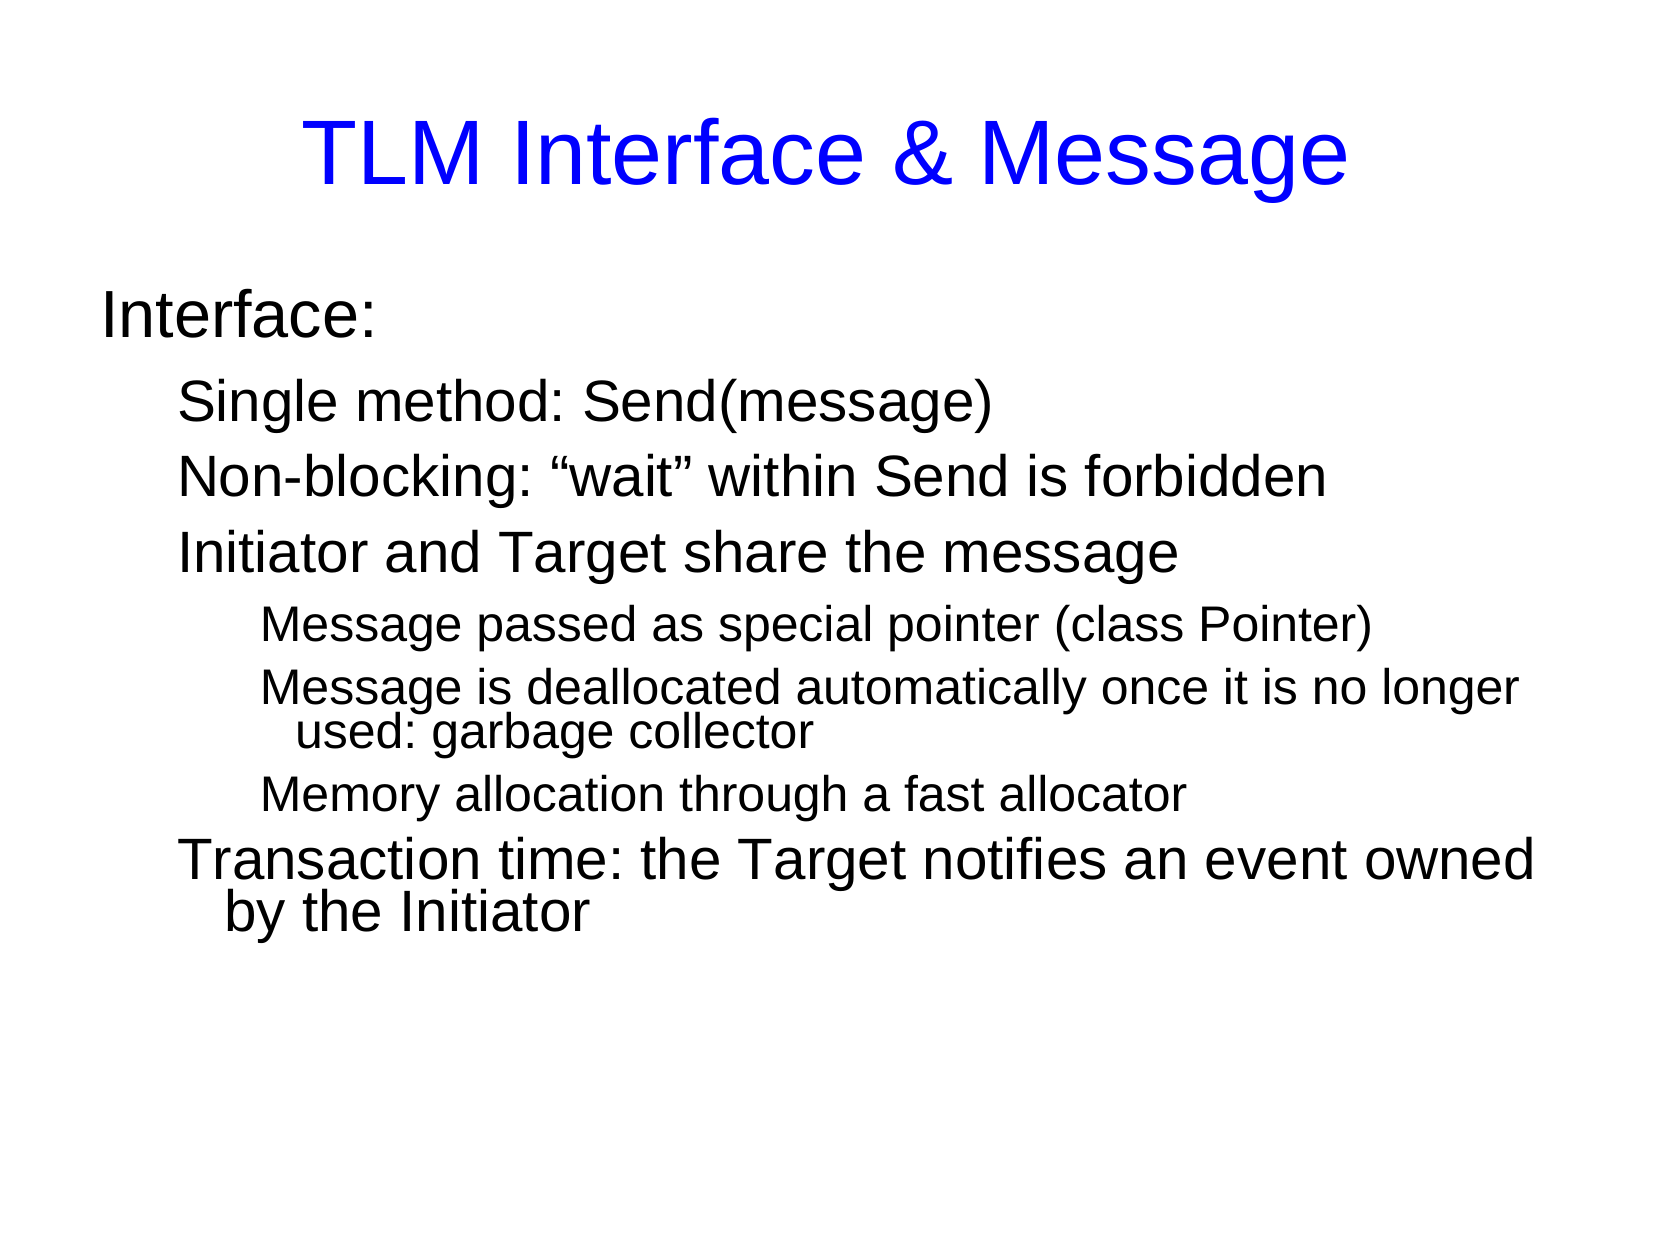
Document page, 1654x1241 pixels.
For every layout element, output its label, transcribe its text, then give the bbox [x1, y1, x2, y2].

title TLM Interface & Message [82, 49, 1571, 257]
list Interface: Single method: Send(message) Non-blocking: “wait” within Send is forbidden Initiator and Target share the message Message passed as special pointer (class Pointer) Message is deallocated automatically once it is no longer used: garbage collector Memory allocation through a fast allocator Transaction time: the Target notifies an event owned by the Initiator [82, 290, 1571, 1127]
